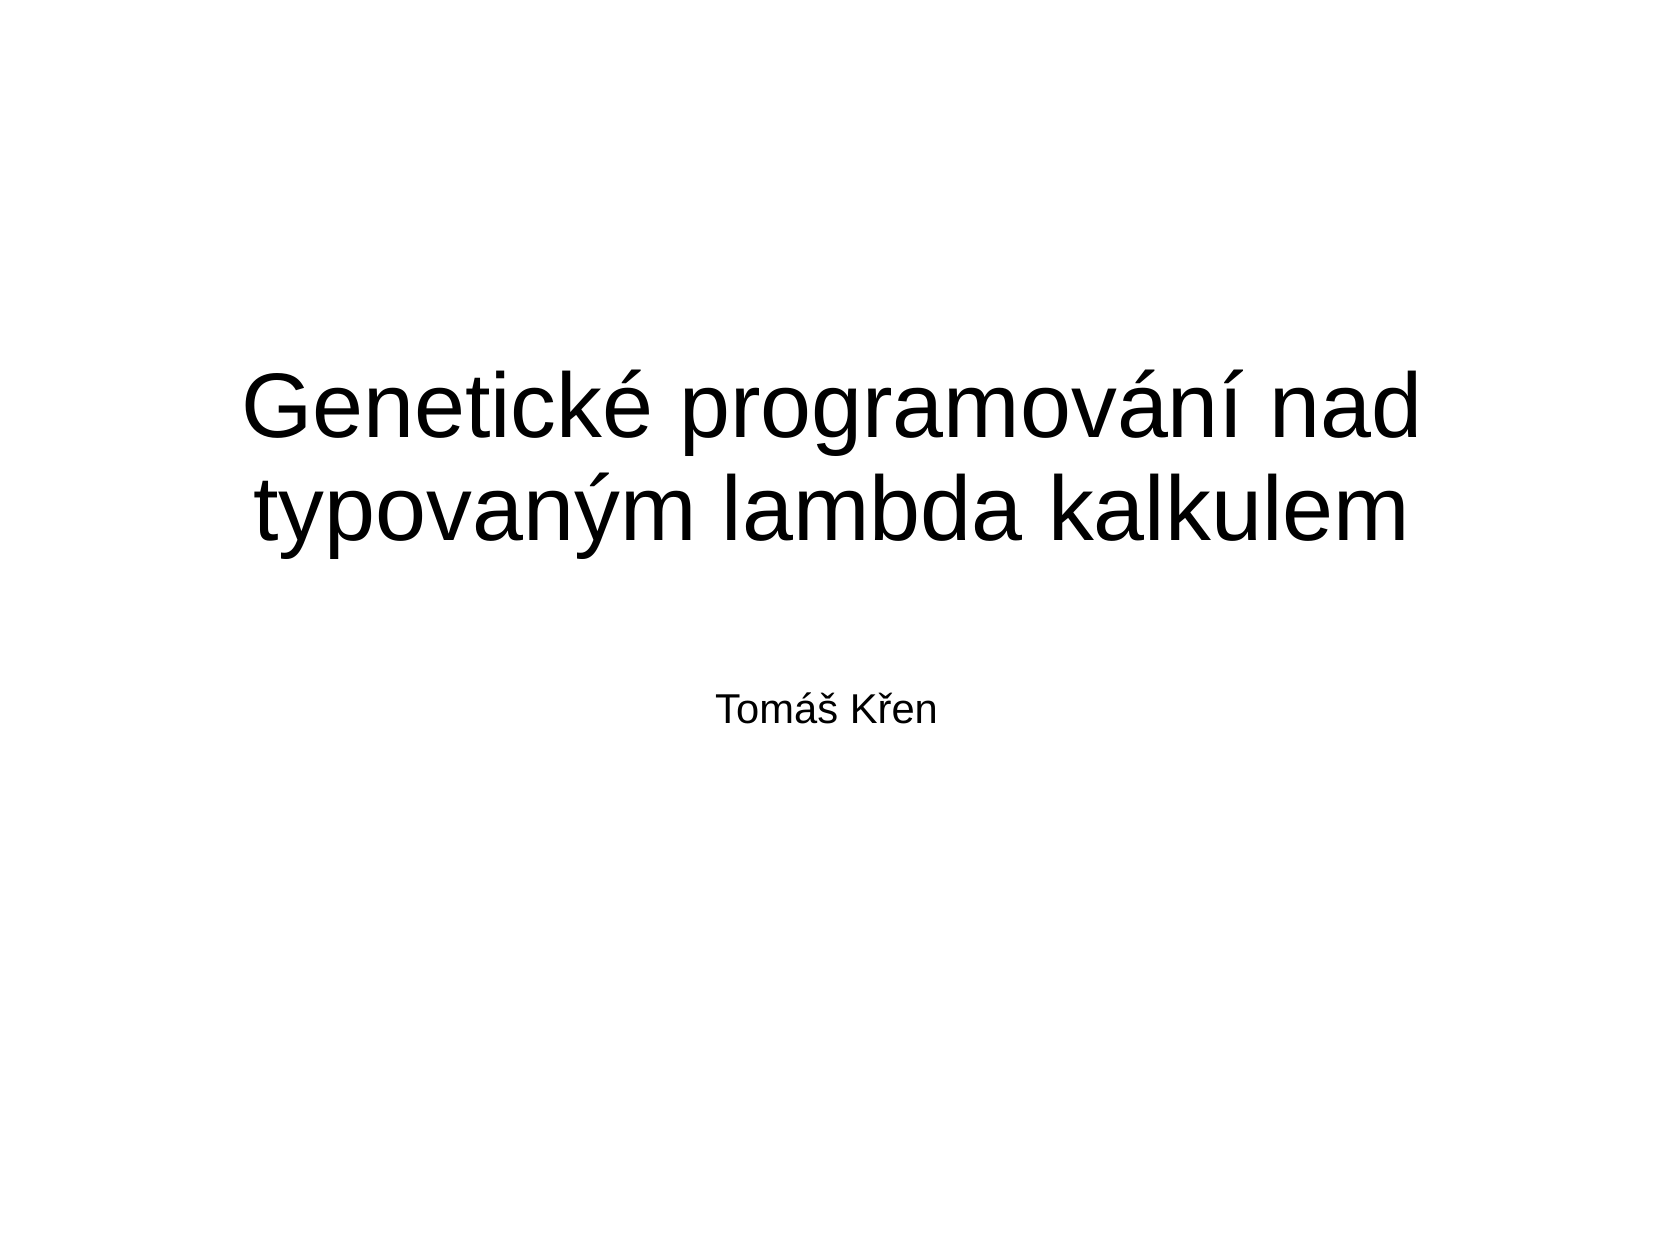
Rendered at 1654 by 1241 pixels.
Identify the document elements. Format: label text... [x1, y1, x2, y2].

title Genetické programování nad typovaným lambda kalkulem [88, 353, 1577, 562]
subtitle Tomáš Křen [82, 620, 1571, 798]
